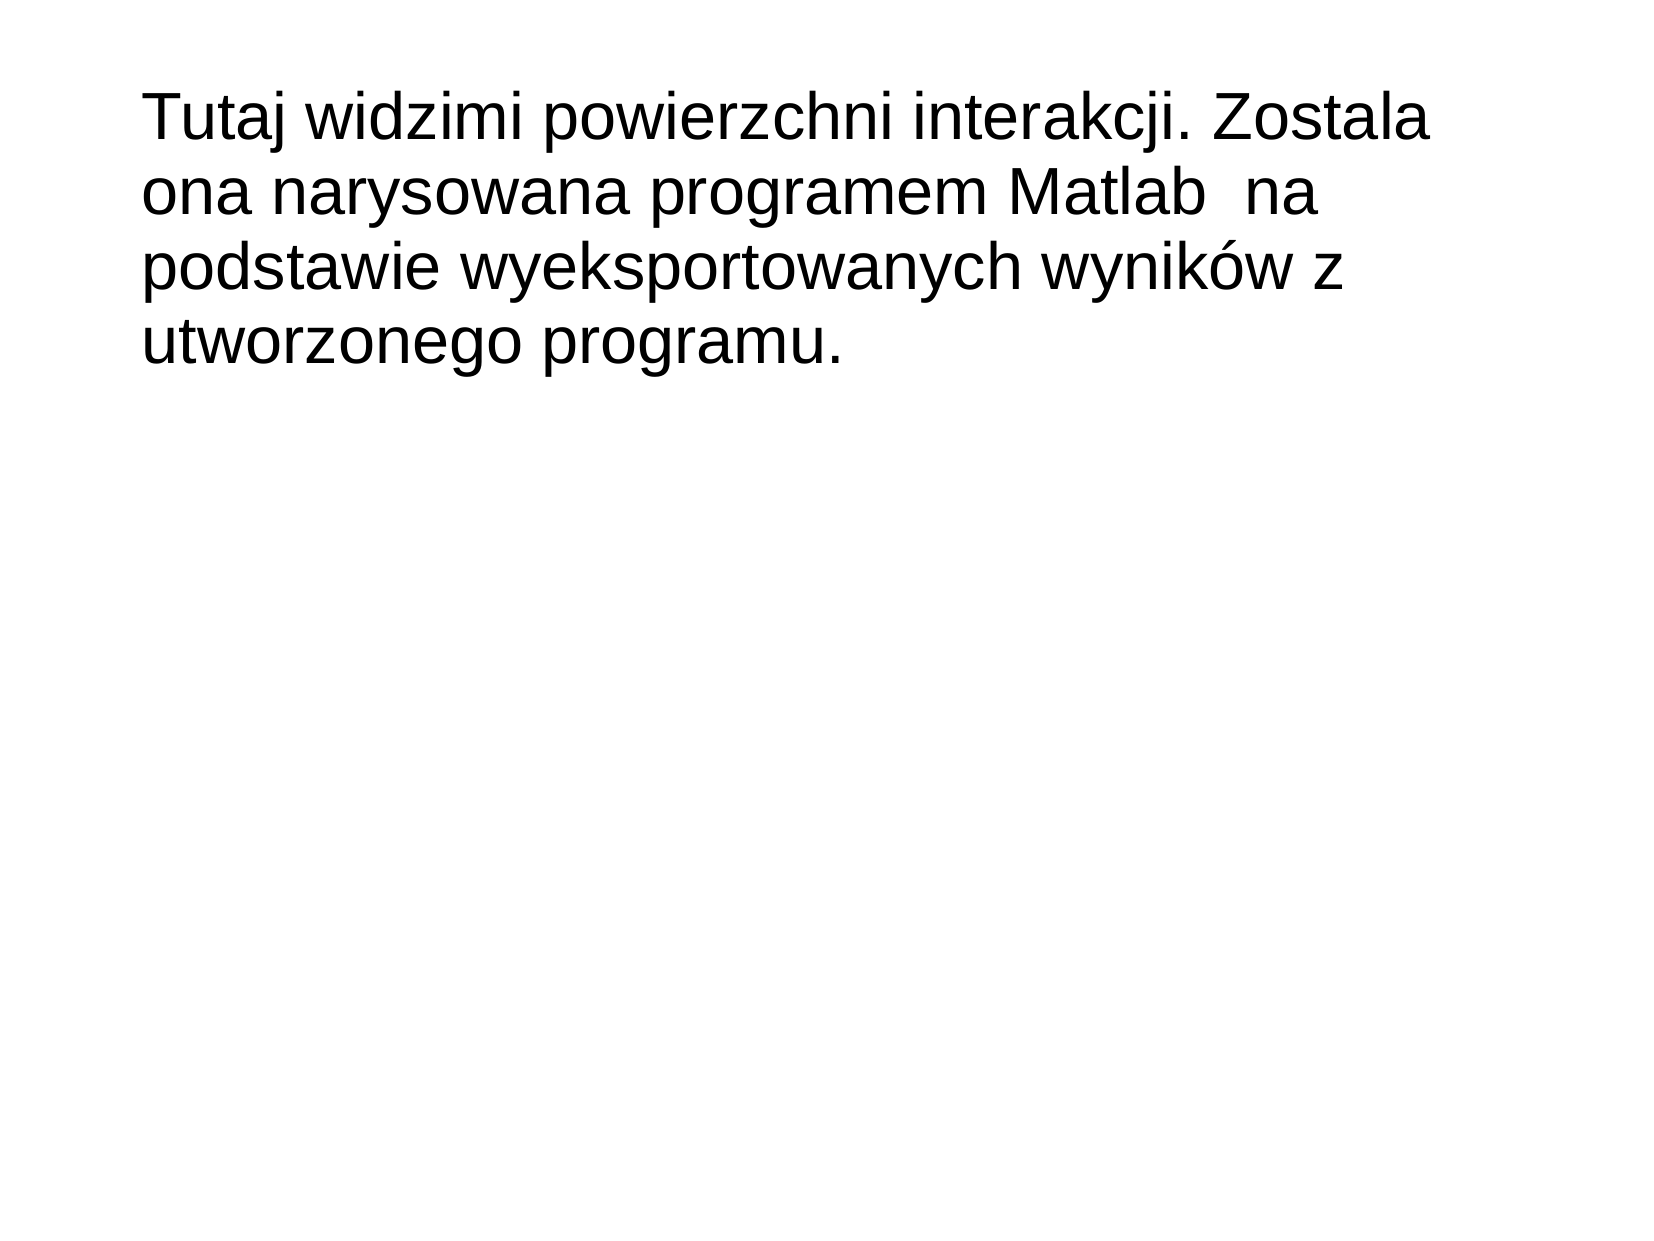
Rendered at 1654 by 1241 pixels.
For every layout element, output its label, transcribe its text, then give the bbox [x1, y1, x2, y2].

list Tutaj widzimi powierzchni interakcji. Zostala ona narysowana programem Matlab na podstawie wyeksportowanych wyników z utworzonego programu. [70, 79, 1560, 898]
